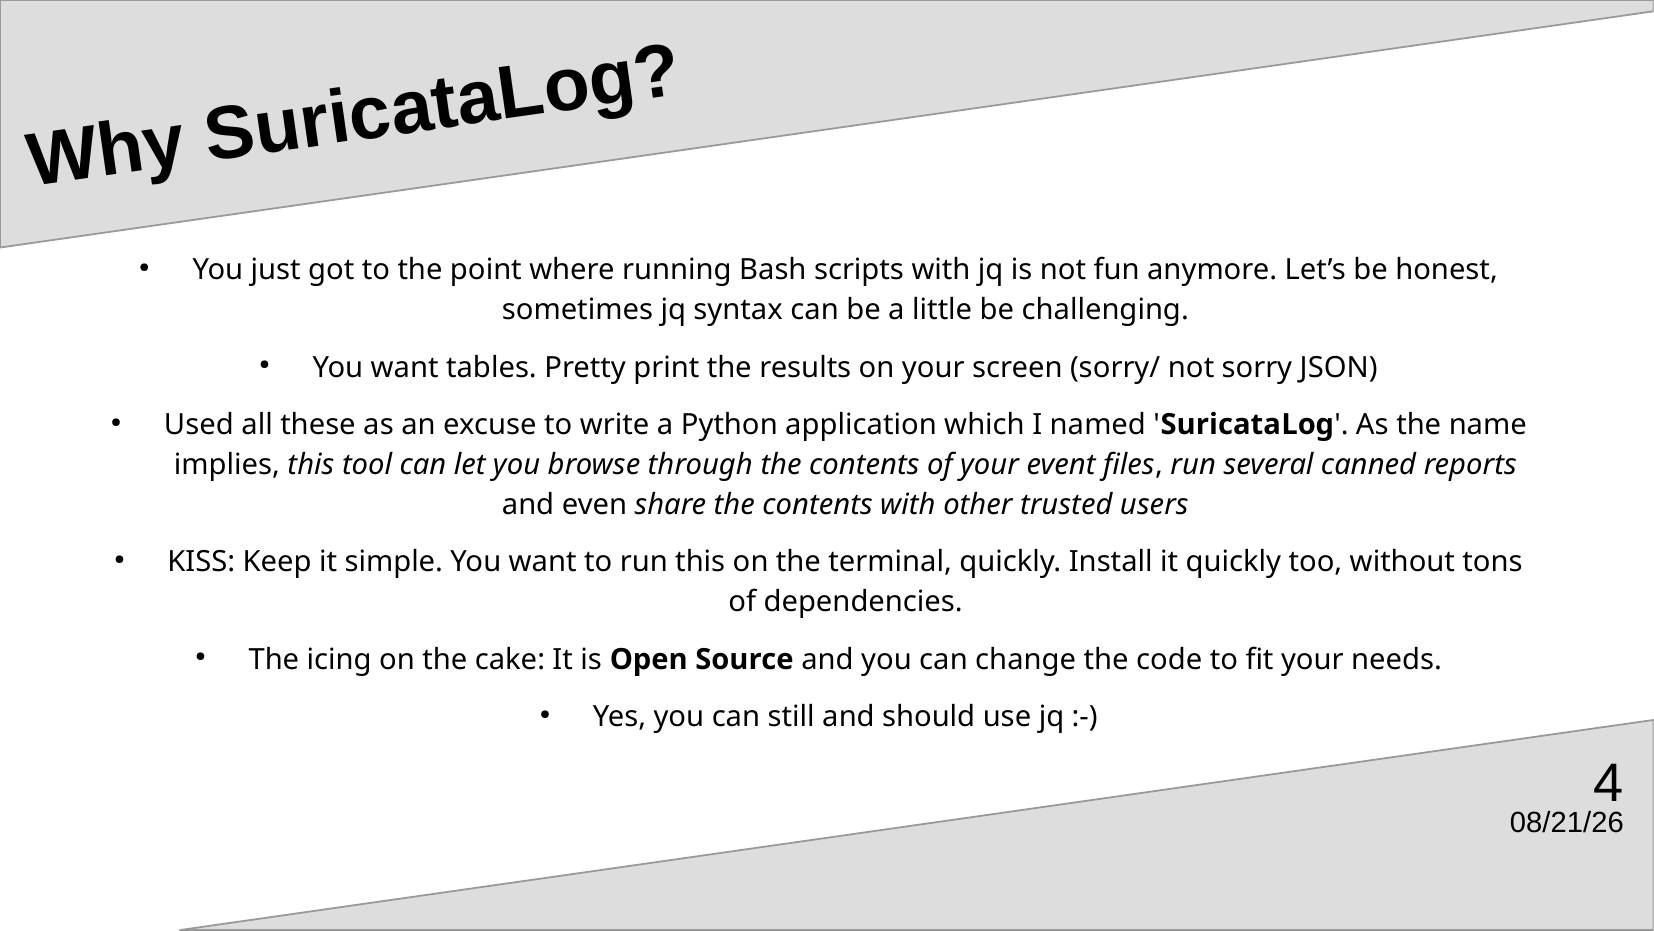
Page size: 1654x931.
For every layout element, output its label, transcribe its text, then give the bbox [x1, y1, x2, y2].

title Why SuricataLog? [16, 0, 1501, 239]
list You just got to the point where running Bash scripts with jq is not fun anymore. Let’s be honest, sometimes jq syntax can be a little be challenging. You want tables. Pretty print the results on your screen (sorry/ not sorry JSON) Used all these as an excuse to write a Python application which I named 'SuricataLog'. As the name implies, this tool can let you browse through the contents of your event files, run several canned reports and even share the contents with other trusted users KISS: Keep it simple. You want to run this on the terminal, quickly. Install it quickly too, without tons of dependencies. The icing on the cake: It is Open Source and you can change the code to fit your needs. Yes, you can still and should use jq :-) [82, 248, 1538, 789]
